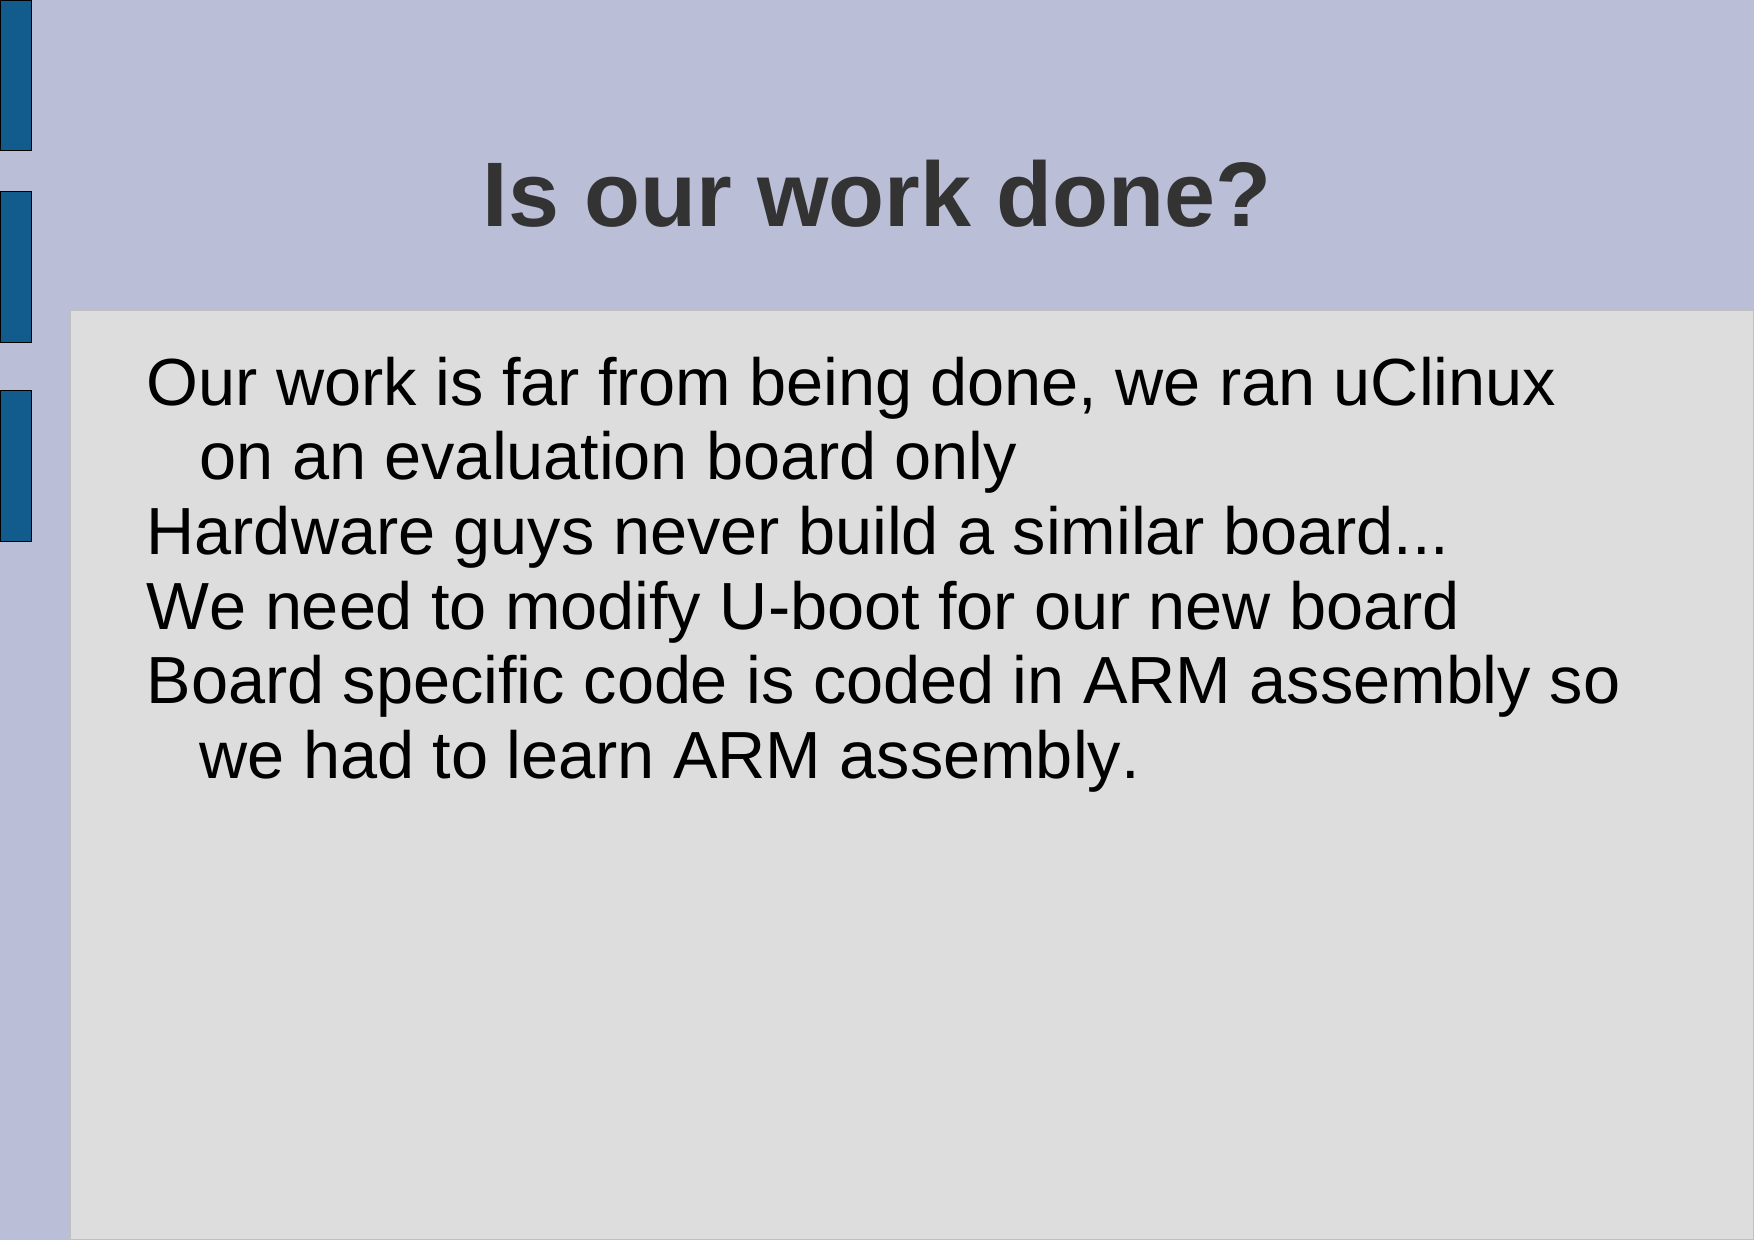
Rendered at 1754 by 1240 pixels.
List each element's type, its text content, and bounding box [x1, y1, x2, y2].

list Our work is far from being done, we ran uClinux on an evaluation board only Hardware guys never build a similar board... We need to modify U-boot for our new board Board specific code is coded in ARM assembly so we had to learn ARM assembly. [128, 344, 1627, 1126]
title Is our work done? [128, 91, 1627, 299]
